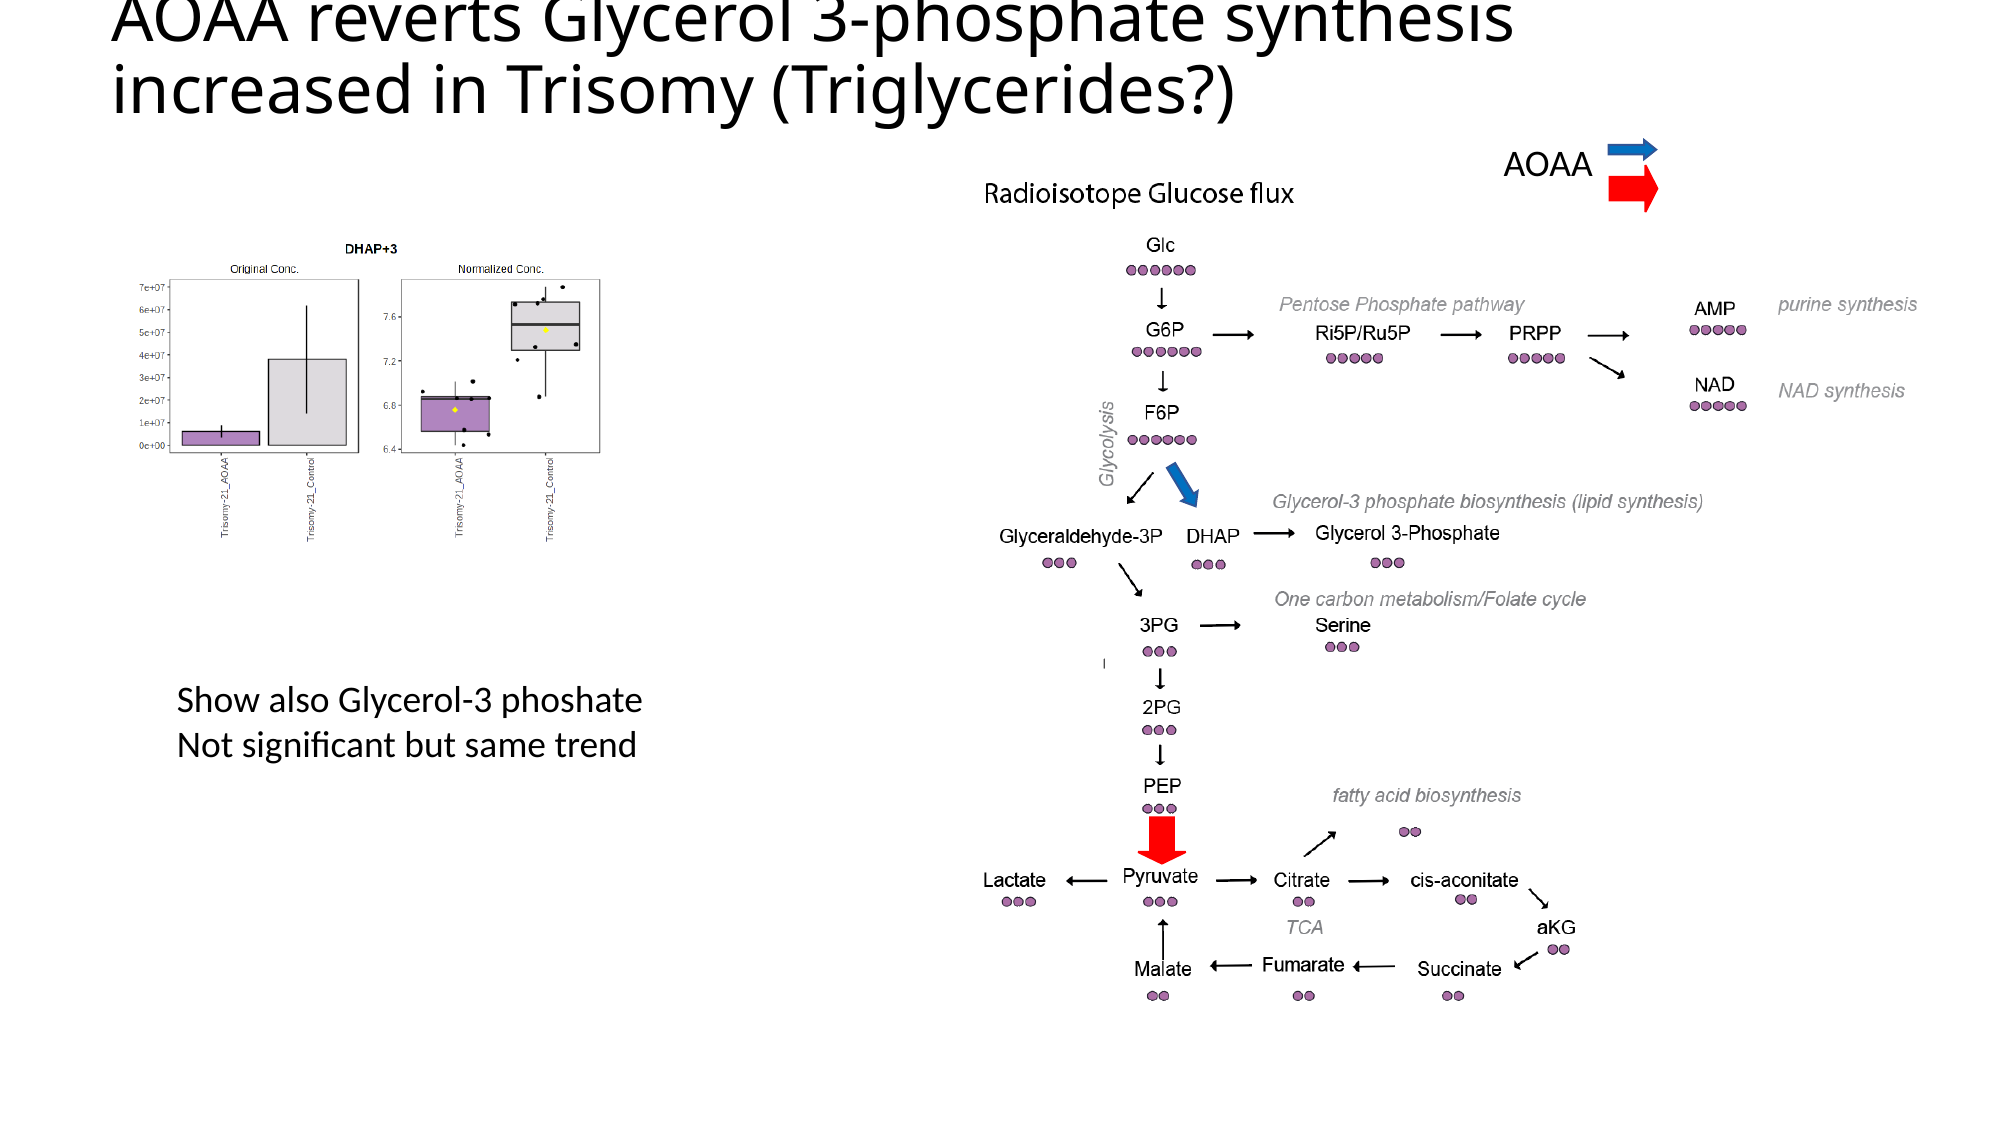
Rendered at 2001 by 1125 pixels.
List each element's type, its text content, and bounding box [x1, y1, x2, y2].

text_box [1166, 463, 1198, 507]
text_box [1138, 817, 1186, 864]
text_box Show also Glycerol-3 phoshate Not significant but same trend [162, 667, 659, 773]
title AOAA reverts Glycerol 3-phosphate synthesis increased in Trisomy (Triglycerides?) [96, 0, 1822, 195]
picture [135, 240, 606, 546]
text_box [1608, 140, 1657, 160]
text_box AOAA [1488, 131, 1608, 192]
text_box [1609, 165, 1658, 213]
picture [959, 149, 1966, 1038]
